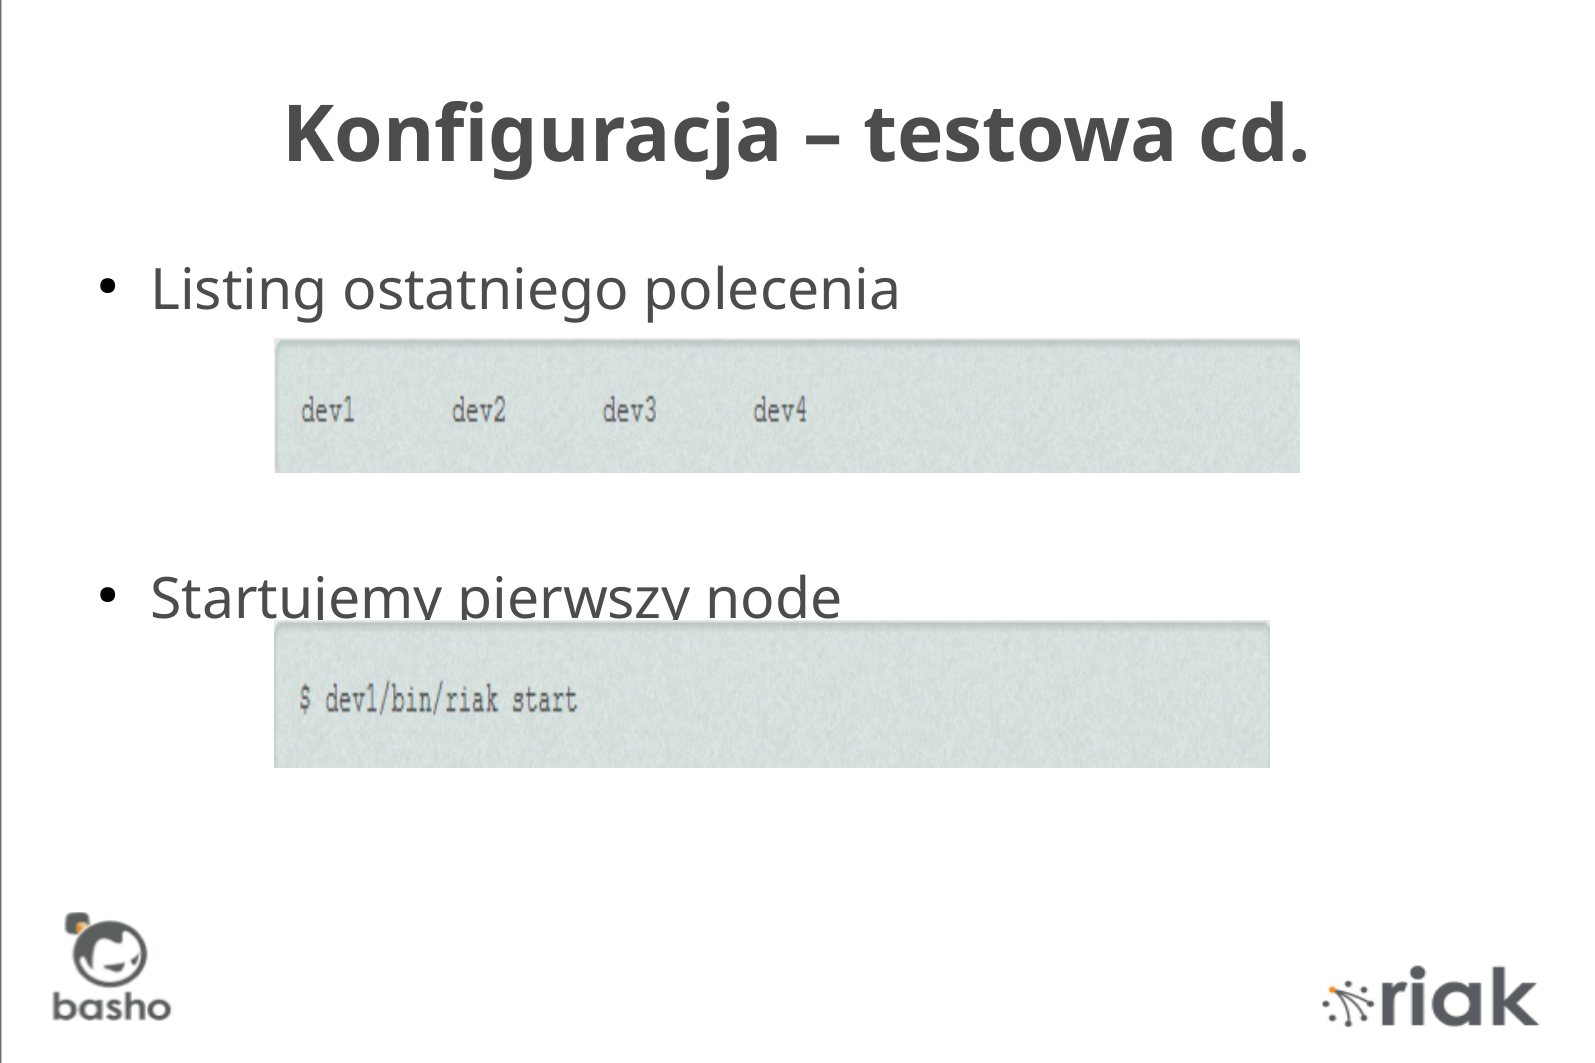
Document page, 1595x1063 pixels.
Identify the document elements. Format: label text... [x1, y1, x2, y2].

list Listing ostatniego polecenia Startujemy pierwszy node [79, 248, 1515, 951]
title Konfiguracja – testowa cd. [79, 42, 1515, 220]
picture [0, 0, 1594, 1063]
